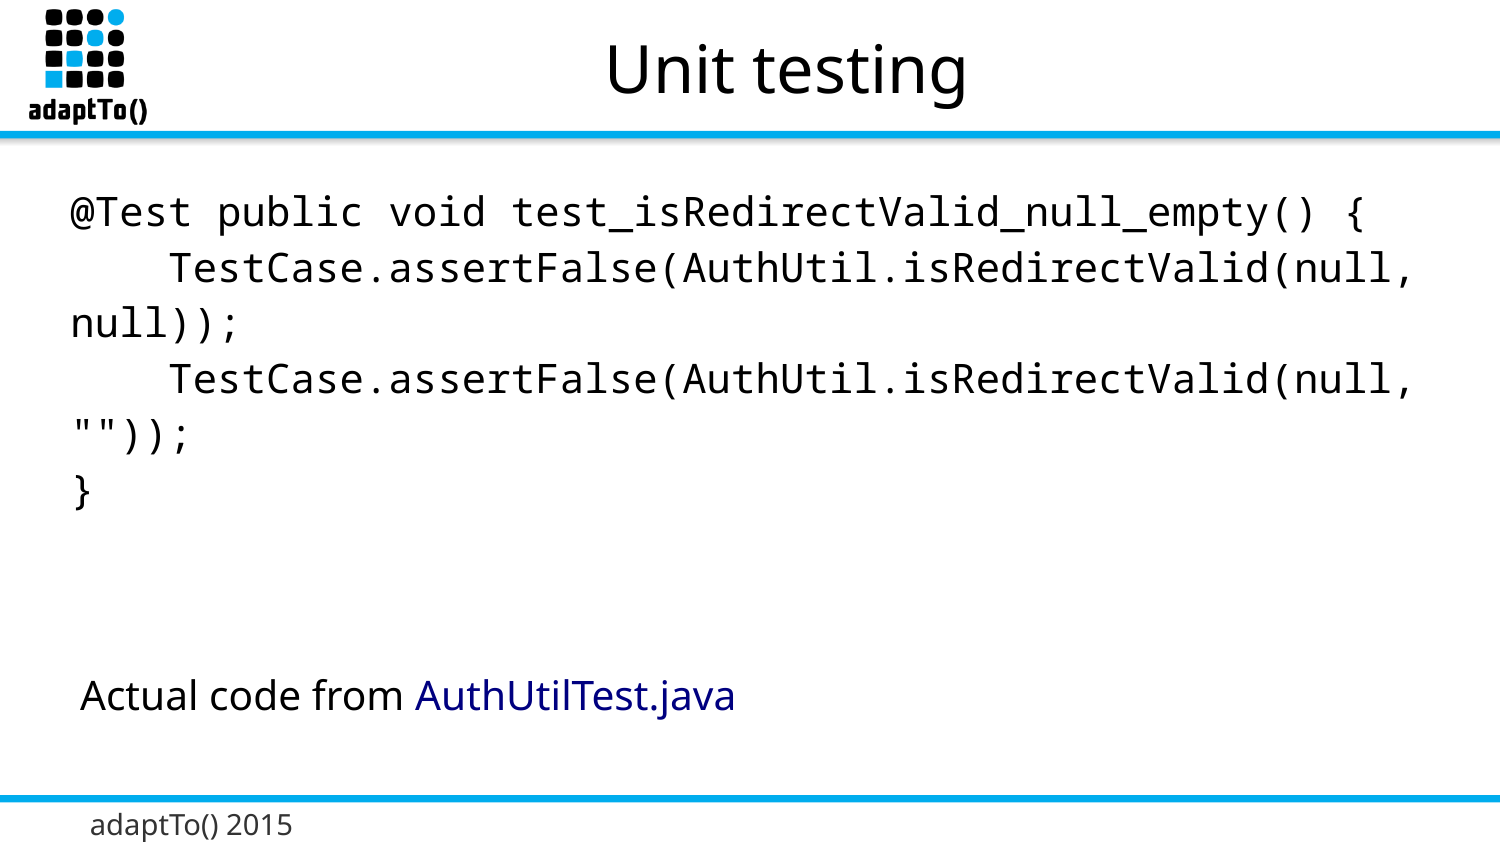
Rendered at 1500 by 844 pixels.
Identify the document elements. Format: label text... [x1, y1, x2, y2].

title Unit testing [150, 15, 1425, 121]
picture [27, 6, 148, 126]
list @Test public void test_isRedirectValid_null_empty() { TestCase.assertFalse(AuthUtil.isRedirectValid(null, null)); TestCase.assertFalse(AuthUtil.isRedirectValid(null, "")); } Actual code from AuthUtilTest.java [52, 183, 1447, 760]
